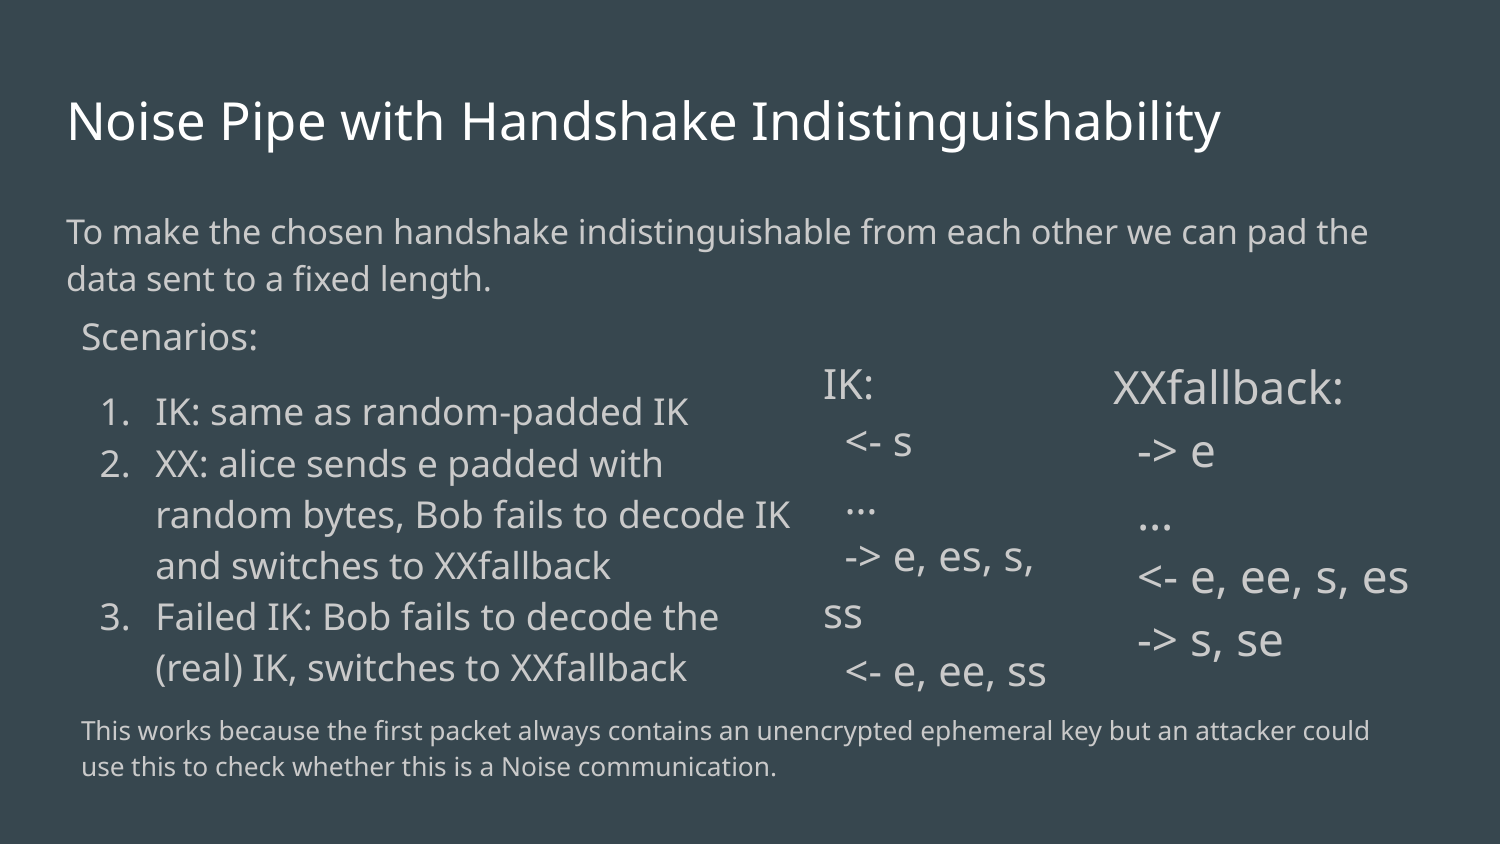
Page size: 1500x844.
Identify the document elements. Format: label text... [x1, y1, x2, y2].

title Noise Pipe with Handshake Indistinguishability [51, 72, 1449, 167]
list Scenarios: IK: same as random-padded IK XX: alice sends e padded with random bytes, Bob fails to decode IK and switches to XXfallback Failed IK: Bob fails to decode the (real) IK, switches to XXfallback [66, 291, 809, 694]
list This works because the first packet always contains an unencrypted ephemeral key but an attacker could use this to check whether this is a Noise communication. [66, 694, 1434, 798]
list IK: <- s … -> e, es, s, ss <- e, ee, ss [809, 335, 1099, 694]
list To make the chosen handshake indistinguishable from each other we can pad the data sent to a fixed length. [51, 189, 1419, 313]
list XXfallback: -> e … <- e, ee, s, es -> s, se [1098, 335, 1449, 685]
